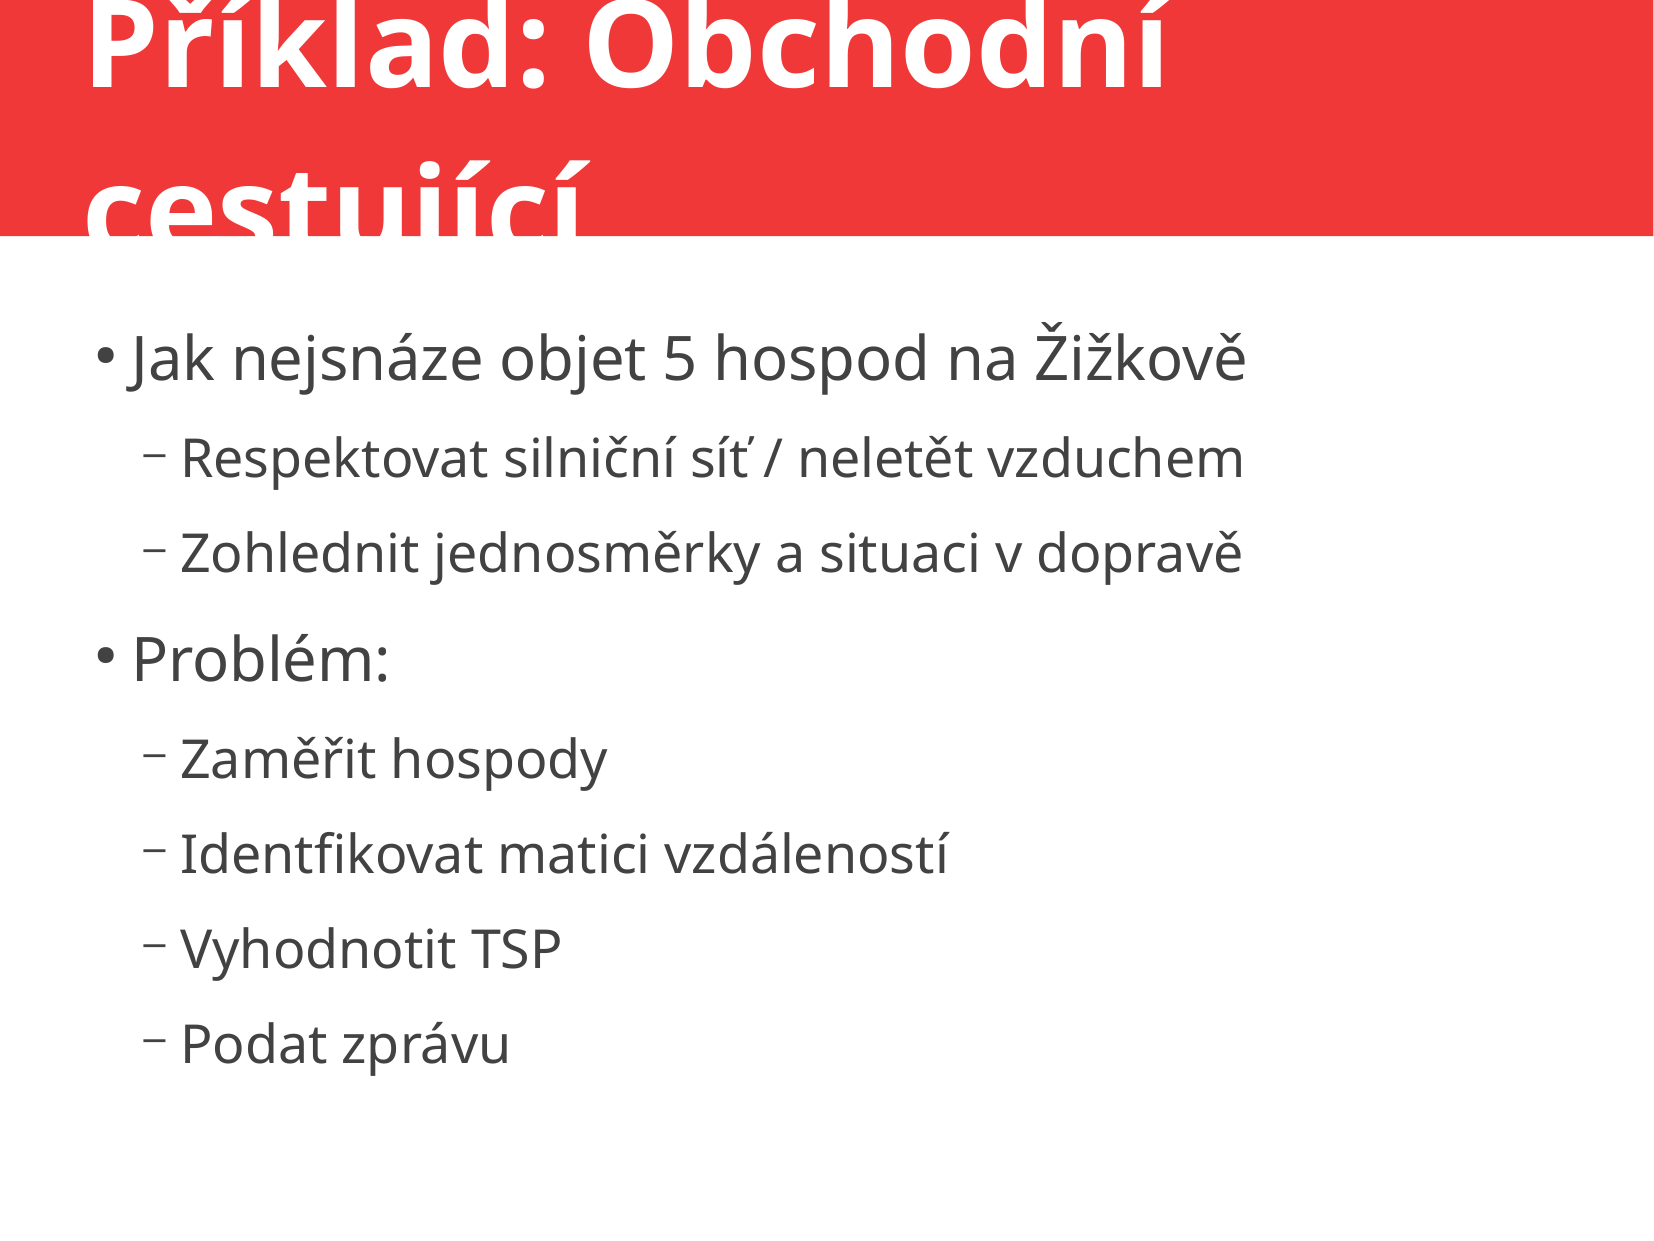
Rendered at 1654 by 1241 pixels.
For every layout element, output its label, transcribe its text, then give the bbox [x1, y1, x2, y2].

list Jak nejsnáze objet 5 hospod na Žižkově Respektovat silniční síť / neletět vzduchem Zohlednit jednosměrky a situaci v dopravě Problém: Zaměřit hospody Identfikovat matici vzdáleností Vyhodnotit TSP Podat zprávu [82, 314, 1563, 1080]
title Příklad: Obchodní cestující [82, 19, 1571, 227]
